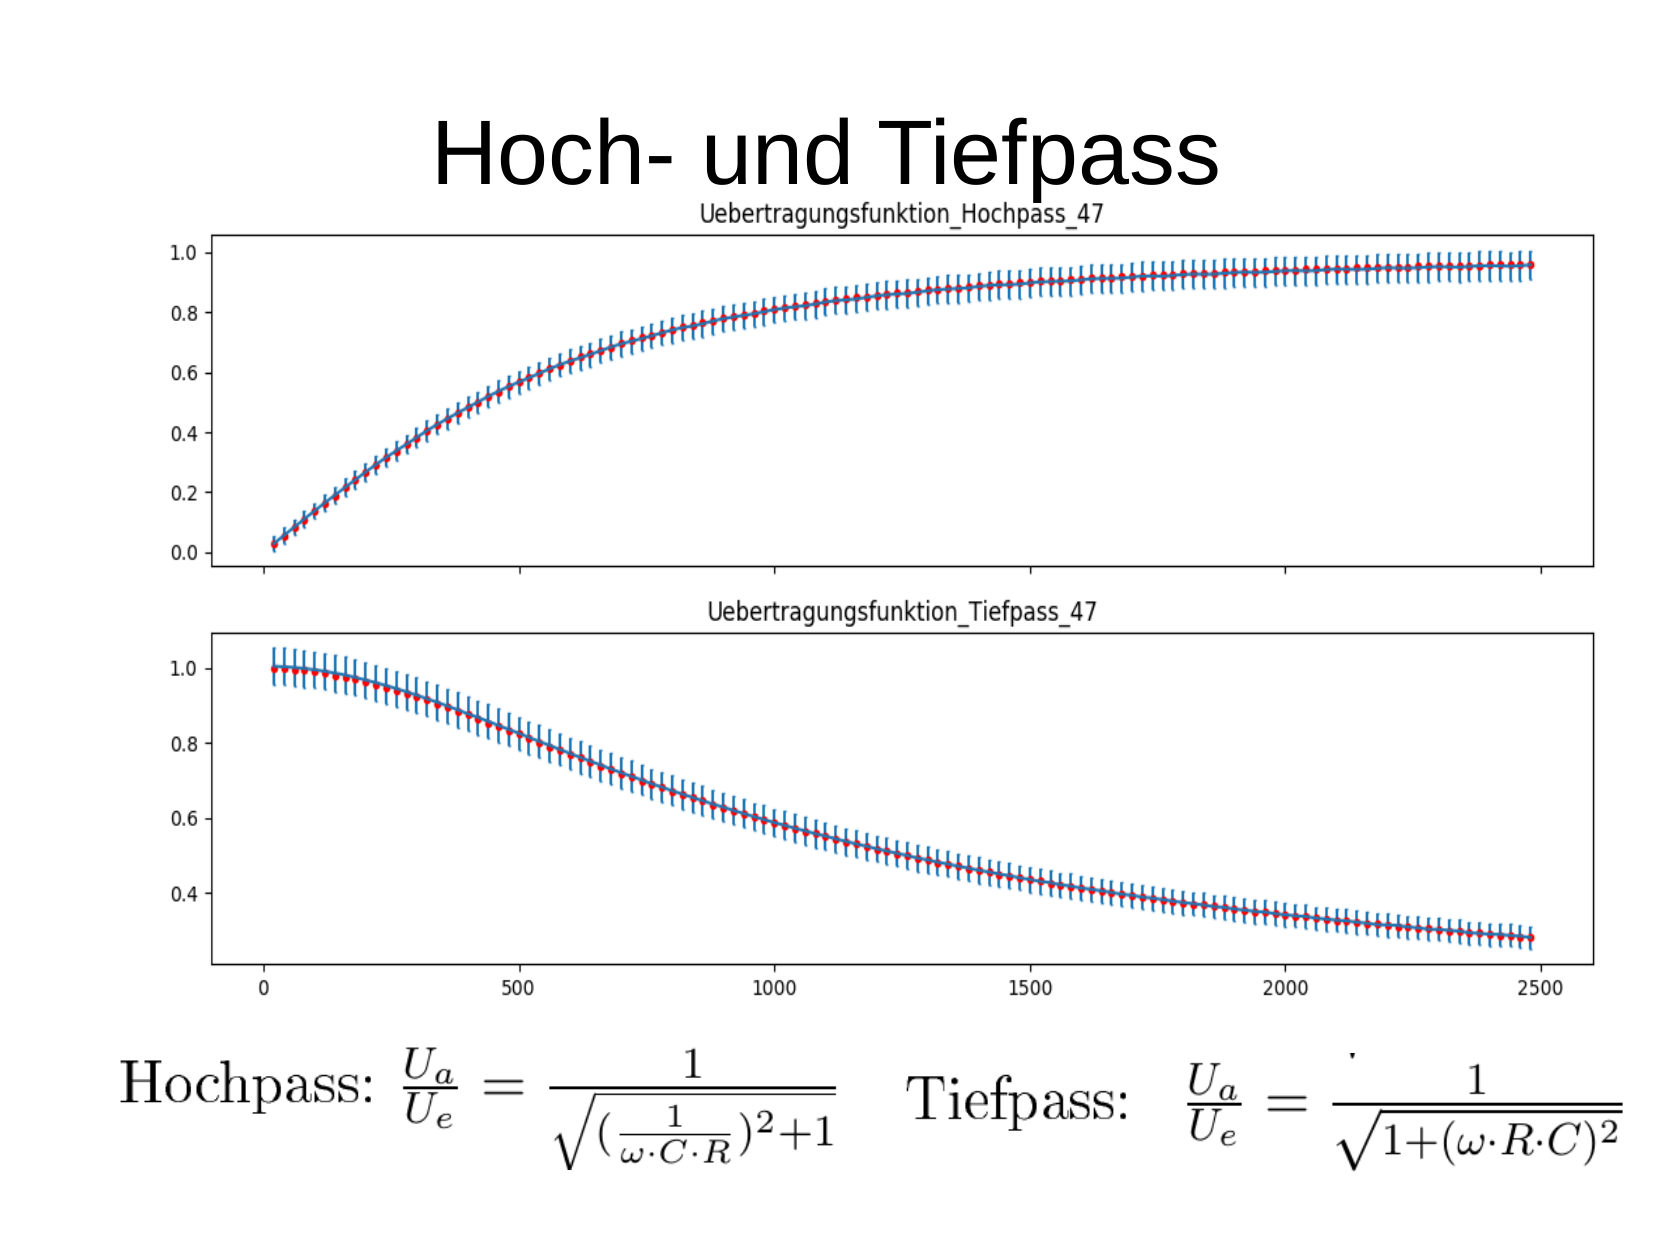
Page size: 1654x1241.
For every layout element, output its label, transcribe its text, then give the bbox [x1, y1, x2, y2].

title Hoch- und Tiefpass [82, 49, 1571, 257]
picture [0, 122, 1654, 1181]
